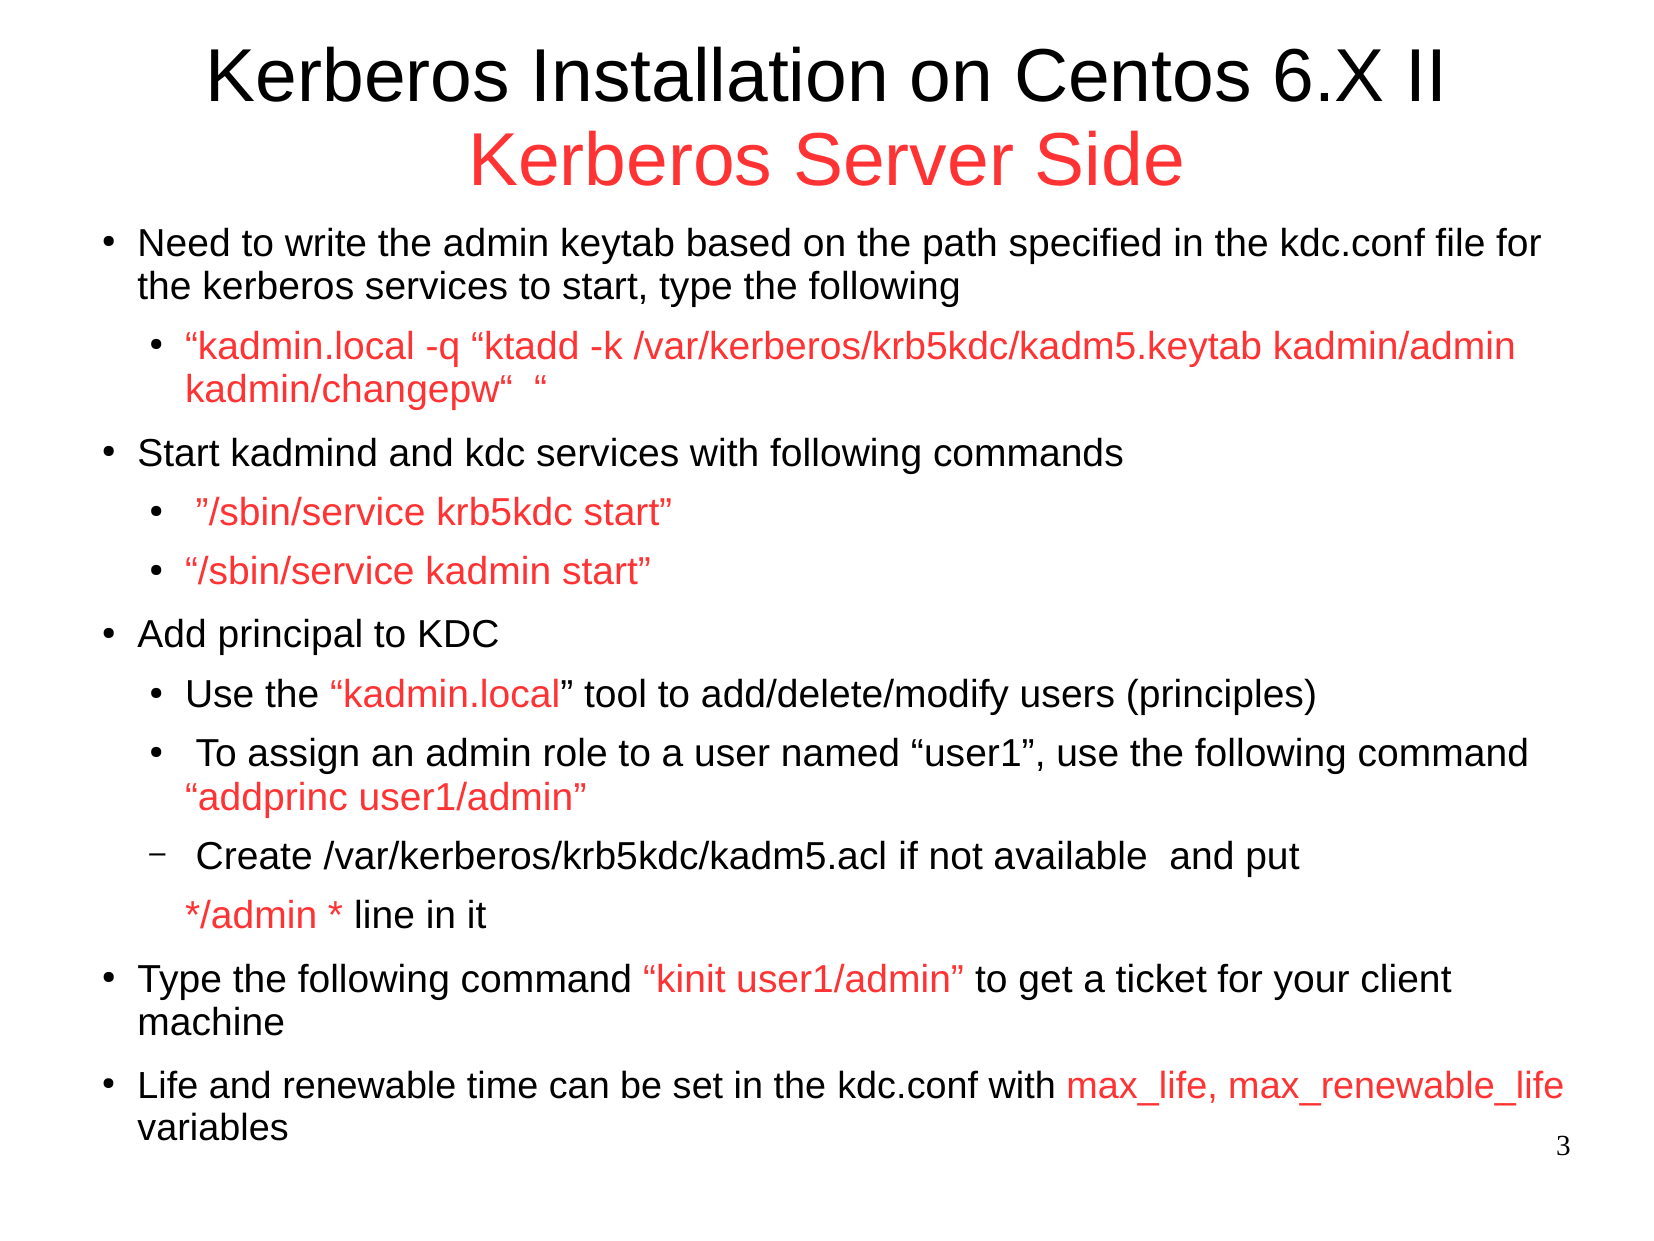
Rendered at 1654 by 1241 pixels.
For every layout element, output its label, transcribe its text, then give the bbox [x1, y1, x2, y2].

list Need to write the admin keytab based on the path specified in the kdc.conf file for the kerberos services to start, type the following “kadmin.local -q “ktadd -k /var/kerberos/krb5kdc/kadm5.keytab kadmin/admin kadmin/changepw“ “ Start kadmind and kdc services with following commands ”/sbin/service krb5kdc start” “/sbin/service kadmin start” Add principal to KDC Use the “kadmin.local” tool to add/delete/modify users (principles) To assign an admin role to a user named “user1”, use the following command “addprinc user1/admin” Create /var/kerberos/krb5kdc/kadm5.acl if not available and put */admin * line in it Type the following command “kinit user1/admin” to get a ticket for your client machine Life and renewable time can be set in the kdc.conf with max_life, max_renewable_life variables [90, 221, 1579, 1156]
title Kerberos Installation on Centos 6.X II Kerberos Server Side [82, 13, 1571, 222]
